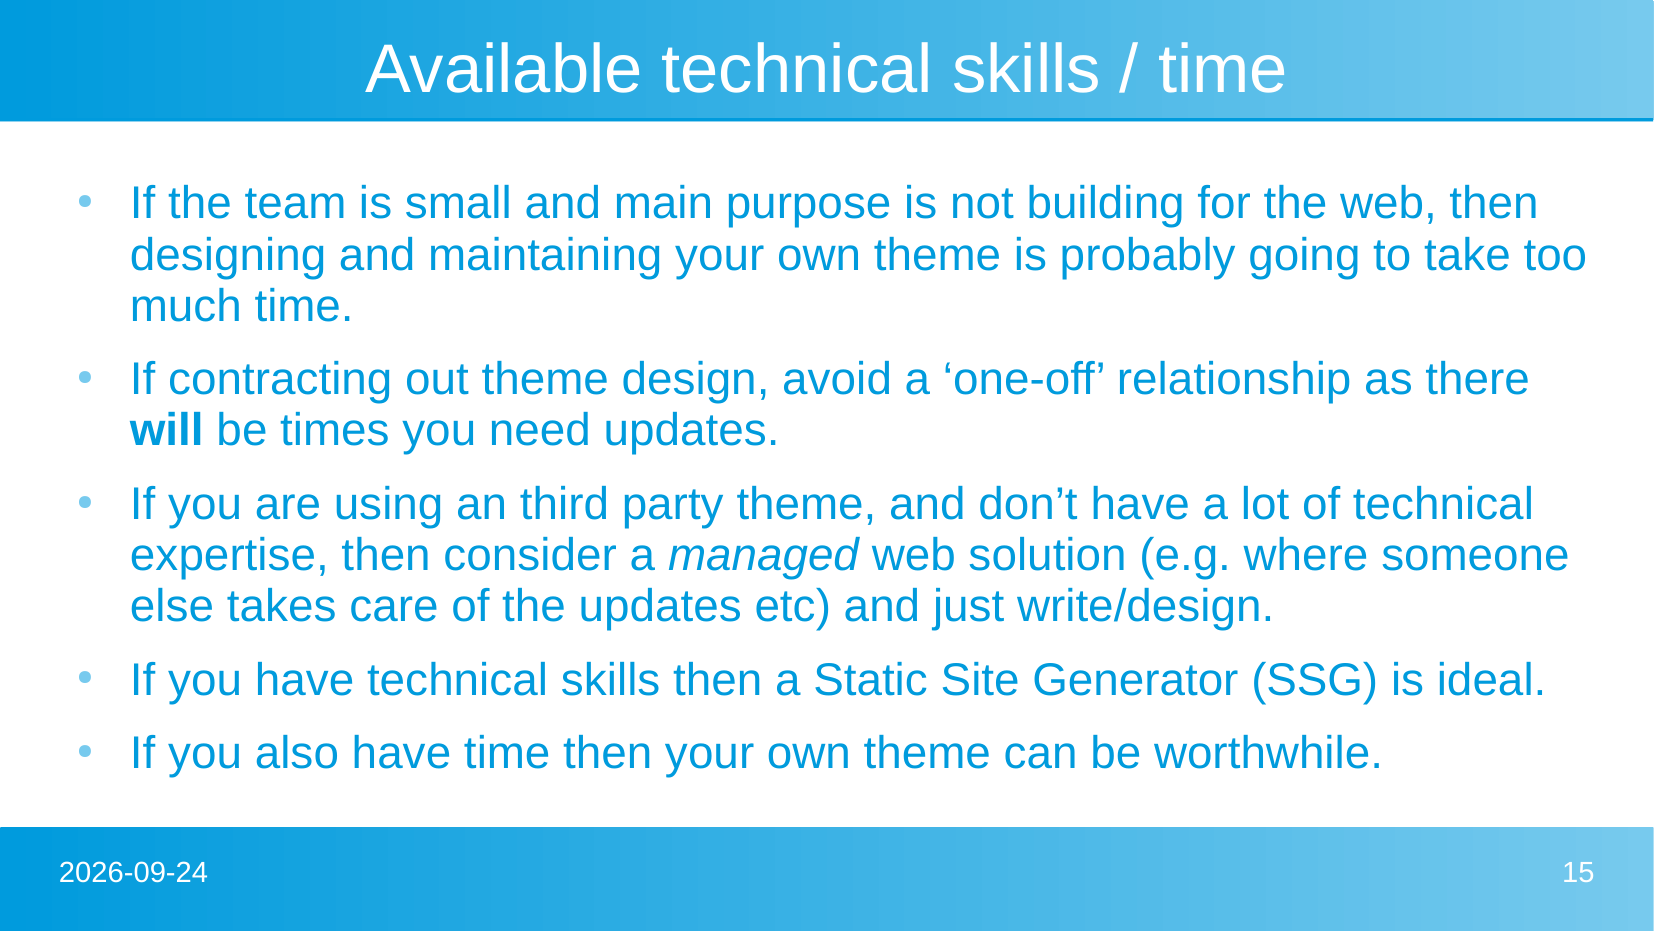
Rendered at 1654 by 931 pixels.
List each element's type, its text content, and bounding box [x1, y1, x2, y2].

list If the team is small and main purpose is not building for the web, then designing and maintaining your own theme is probably going to take too much time. If contracting out theme design, avoid a ‘one-off’ relationship as there will be times you need updates. If you are using an third party theme, and don’t have a lot of technical expertise, then consider a managed web solution (e.g. where someone else takes care of the updates etc) and just write/design. If you have technical skills then a Static Site Generator (SSG) is ideal. If you also have time then your own theme can be worthwhile. [59, 177, 1595, 768]
title Available technical skills / time [59, 29, 1595, 108]
